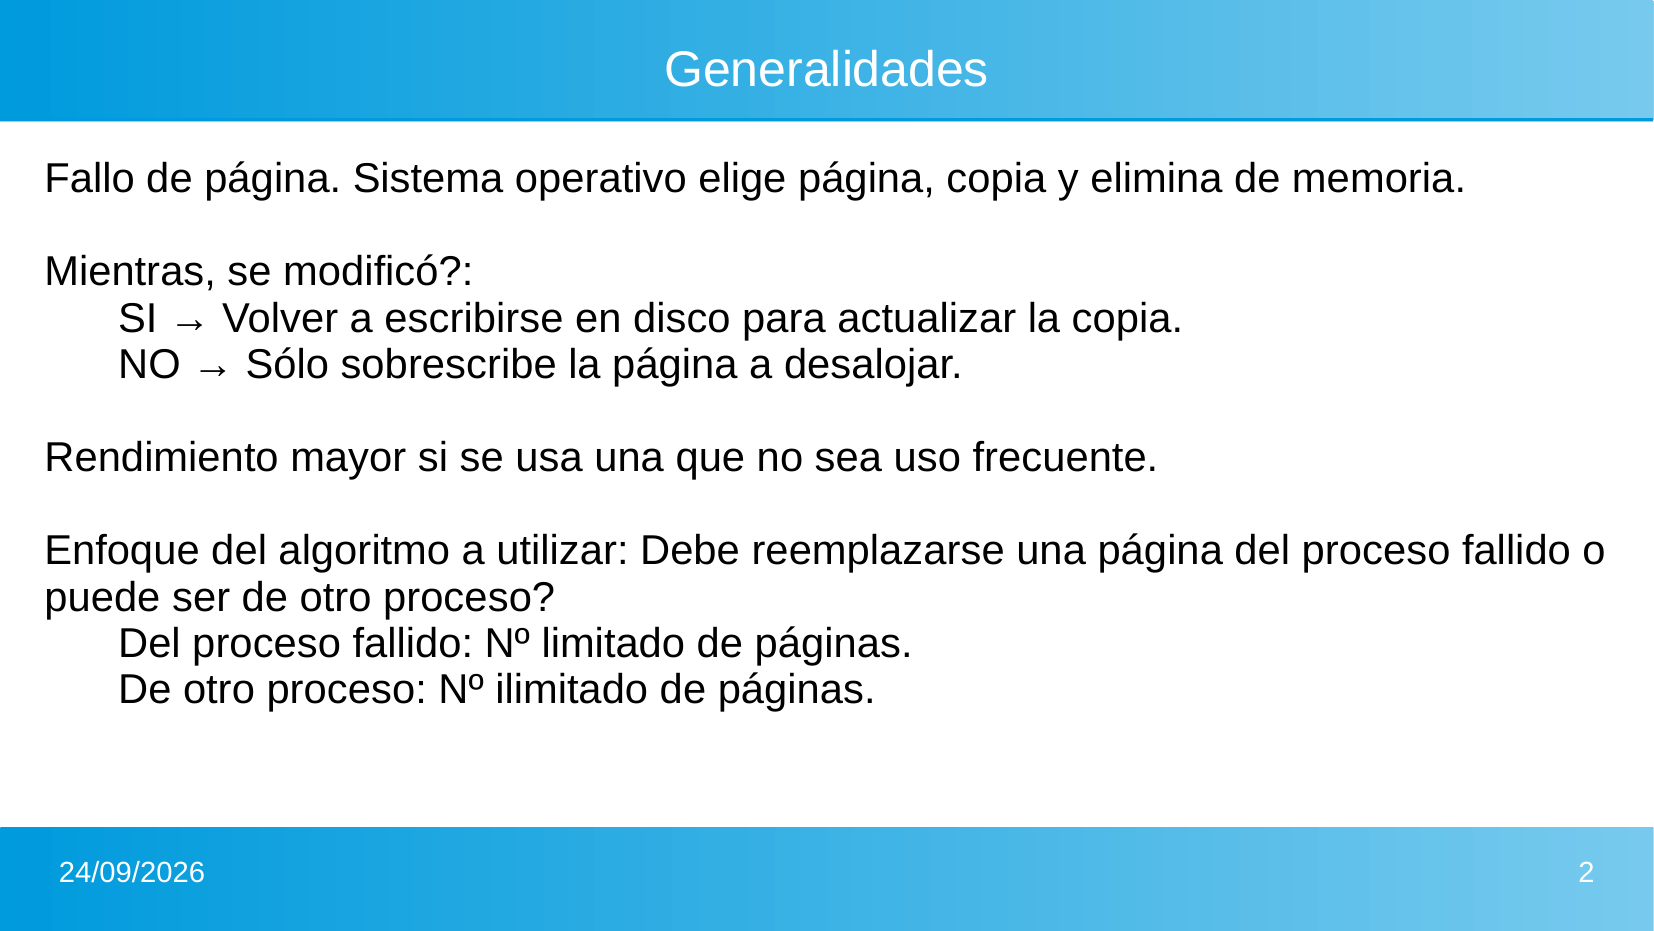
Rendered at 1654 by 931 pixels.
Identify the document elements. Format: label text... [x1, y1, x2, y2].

text_box Fallo de página. Sistema operativo elige página, copia y elimina de memoria. Mientras, se modificó?: SI → Volver a escribirse en disco para actualizar la copia. NO → Sólo sobrescribe la página a desalojar. Rendimiento mayor si se usa una que no sea uso frecuente. Enfoque del algoritmo a utilizar: Debe reemplazarse una página del proceso fallido o puede ser de otro proceso? Del proceso fallido: Nº limitado de páginas. De otro proceso: Nº ilimitado de páginas. [29, 147, 1625, 798]
title Generalidades [59, 29, 1595, 108]
